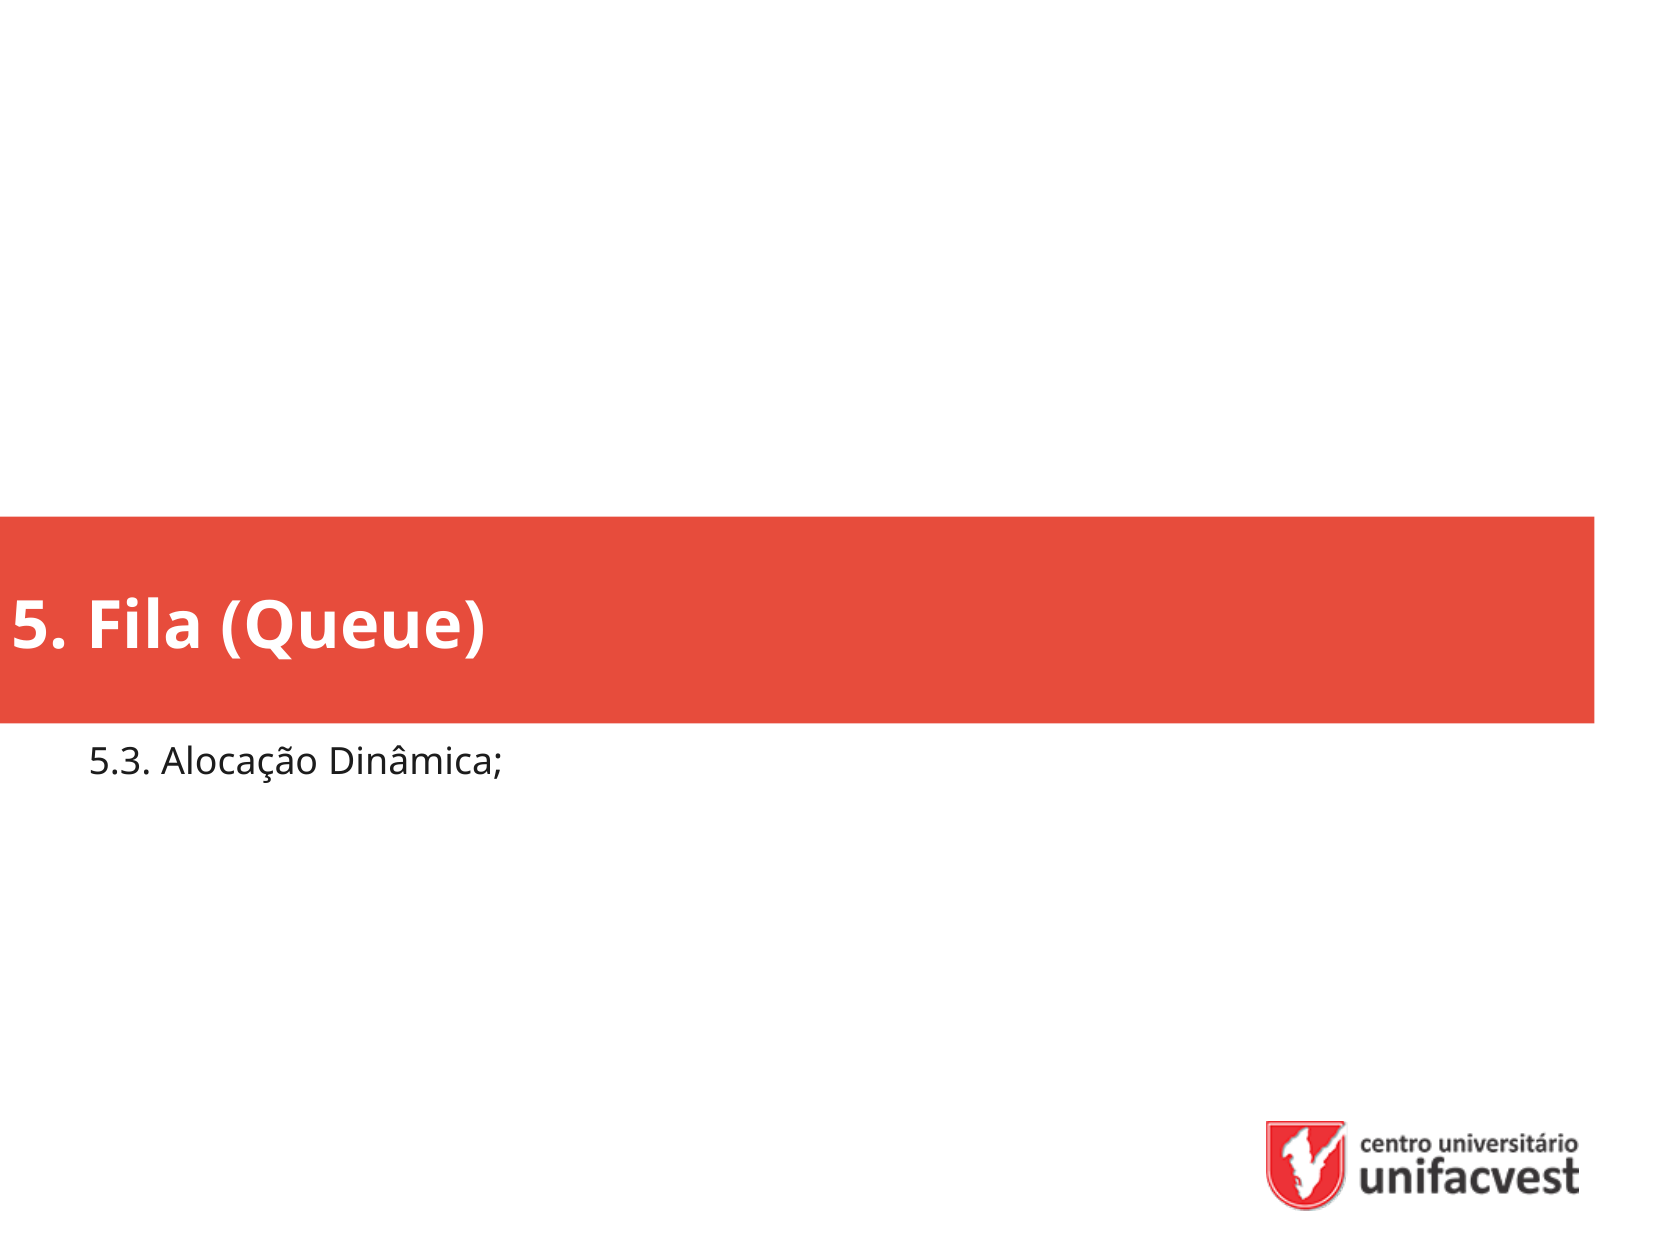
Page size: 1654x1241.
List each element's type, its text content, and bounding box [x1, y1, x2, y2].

title 5. Fila (Queue) [11, 513, 1607, 663]
subtitle 5.3. Alocação Dinâmica; [88, 735, 1595, 1097]
picture [1266, 1121, 1579, 1211]
text_box [1238, 1120, 1654, 1212]
